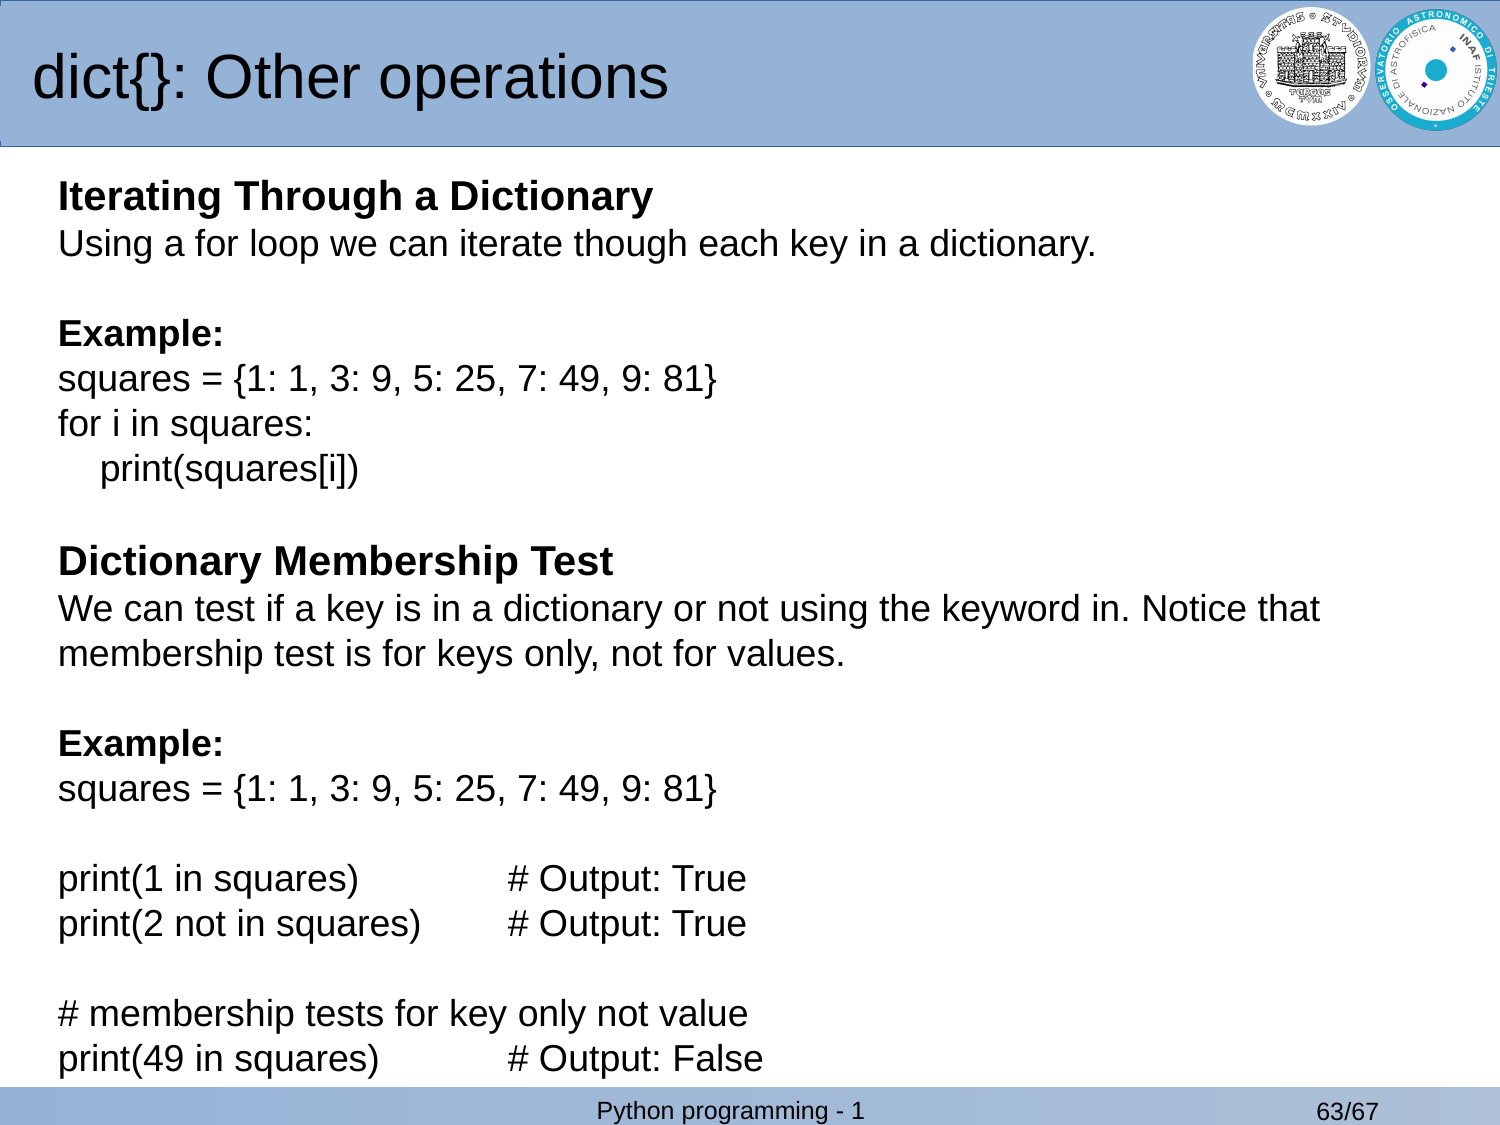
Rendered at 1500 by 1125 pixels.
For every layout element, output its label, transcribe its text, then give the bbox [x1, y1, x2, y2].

list Iterating Through a Dictionary Using a for loop we can iterate though each key in a dictionary. Example: squares = {1: 1, 3: 9, 5: 25, 7: 49, 9: 81} for i in squares: print(squares[i]) Dictionary Membership Test We can test if a key is in a dictionary or not using the keyword in. Notice that membership test is for keys only, not for values. Example: squares = {1: 1, 3: 9, 5: 25, 7: 49, 9: 81} print(1 in squares) # Output: True print(2 not in squares) # Output: True # membership tests for key only not value print(49 in squares) # Output: False [43, 160, 1500, 1083]
text_box dict{}: Other operations [0, 5, 1253, 141]
picture [1253, 0, 1500, 156]
